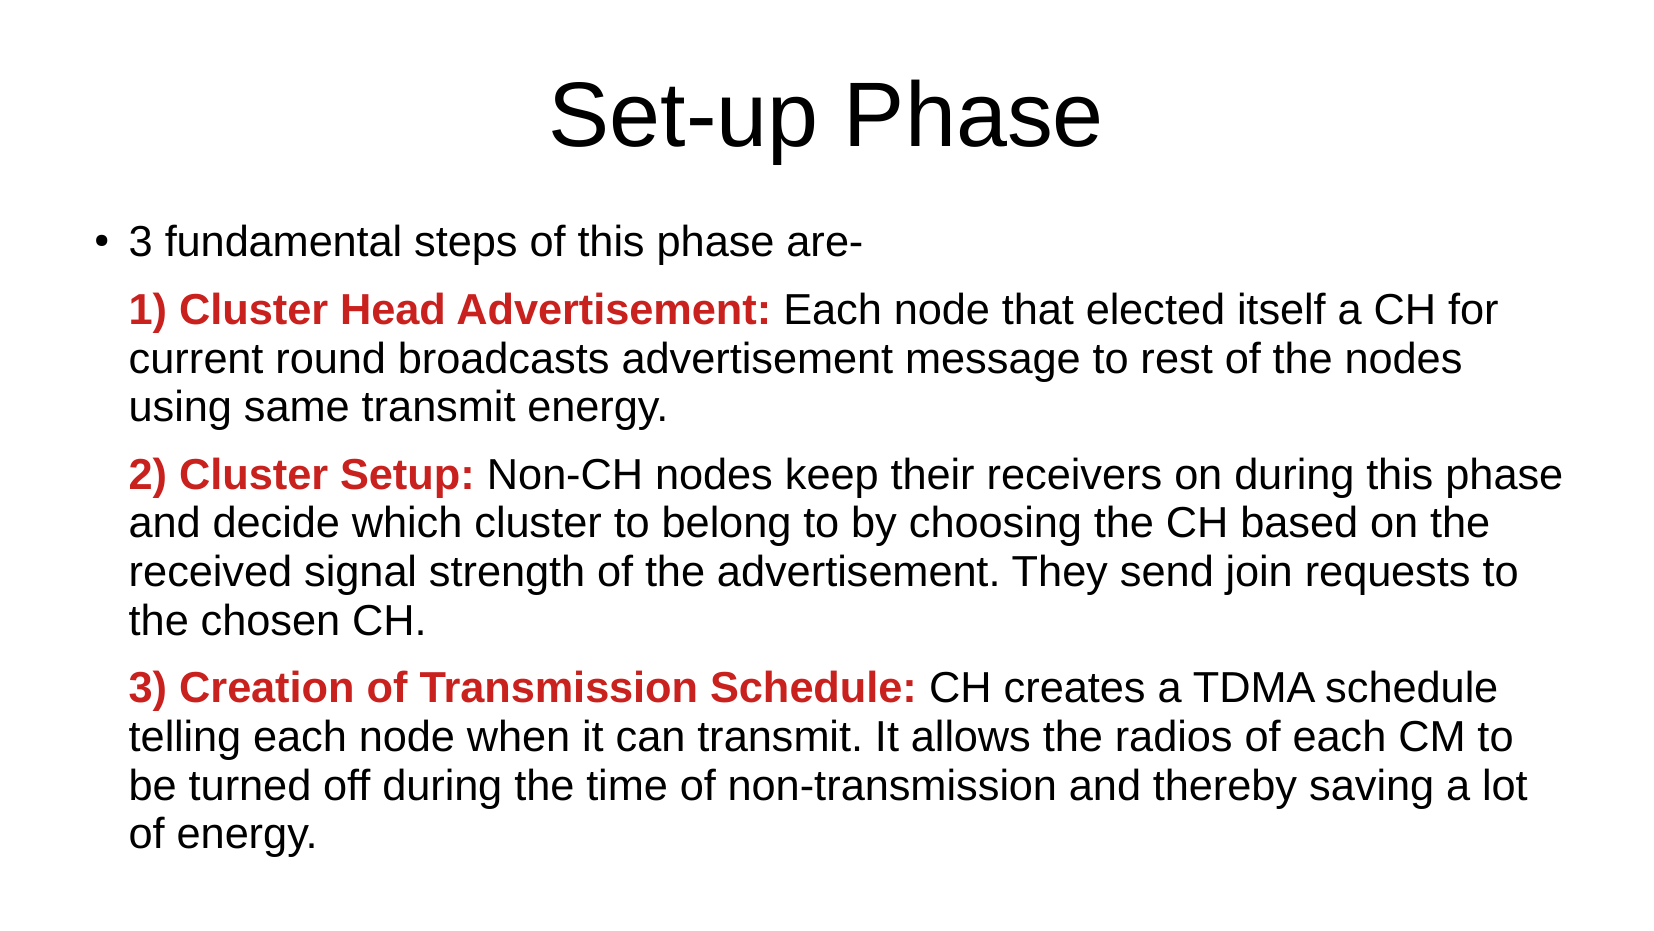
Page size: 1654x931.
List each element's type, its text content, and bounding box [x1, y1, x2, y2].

list 3 fundamental steps of this phase are- 1) Cluster Head Advertisement: Each node that elected itself a CH for current round broadcasts advertisement message to rest of the nodes using same transmit energy. 2) Cluster Setup: Non-CH nodes keep their receivers on during this phase and decide which cluster to belong to by choosing the CH based on the received signal strength of the advertisement. They send join requests to the chosen CH. 3) Creation of Transmission Schedule: CH creates a TDMA schedule telling each node when it can transmit. It allows the radios of each CM to be turned off during the time of non-transmission and thereby saving a lot of energy. [82, 217, 1571, 863]
title Set-up Phase [82, 37, 1571, 193]
